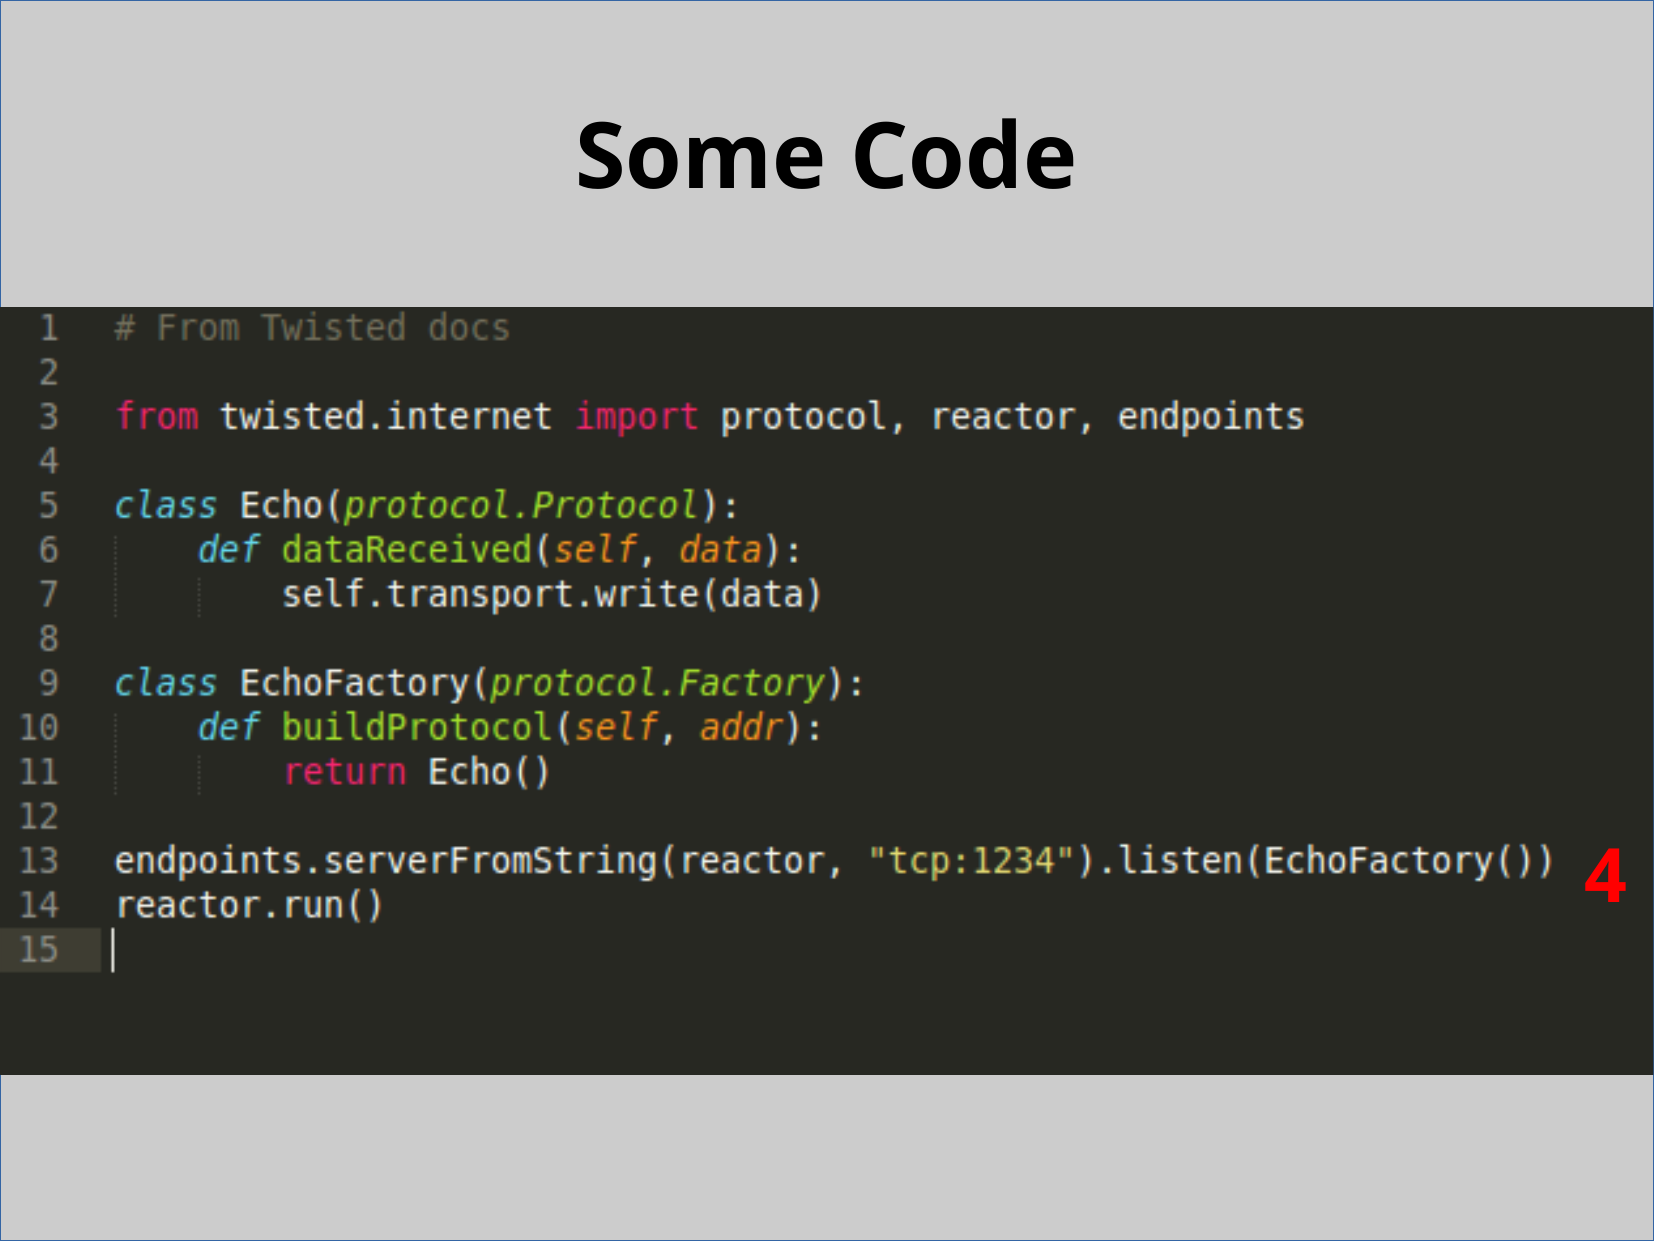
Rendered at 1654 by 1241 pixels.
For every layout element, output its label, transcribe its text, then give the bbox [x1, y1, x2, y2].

text_box [0, 0, 1654, 307]
text_box 4 [1569, 814, 1642, 915]
title Some Code [82, 49, 1571, 257]
picture [0, 307, 1654, 1075]
text_box [0, 1075, 1654, 1241]
